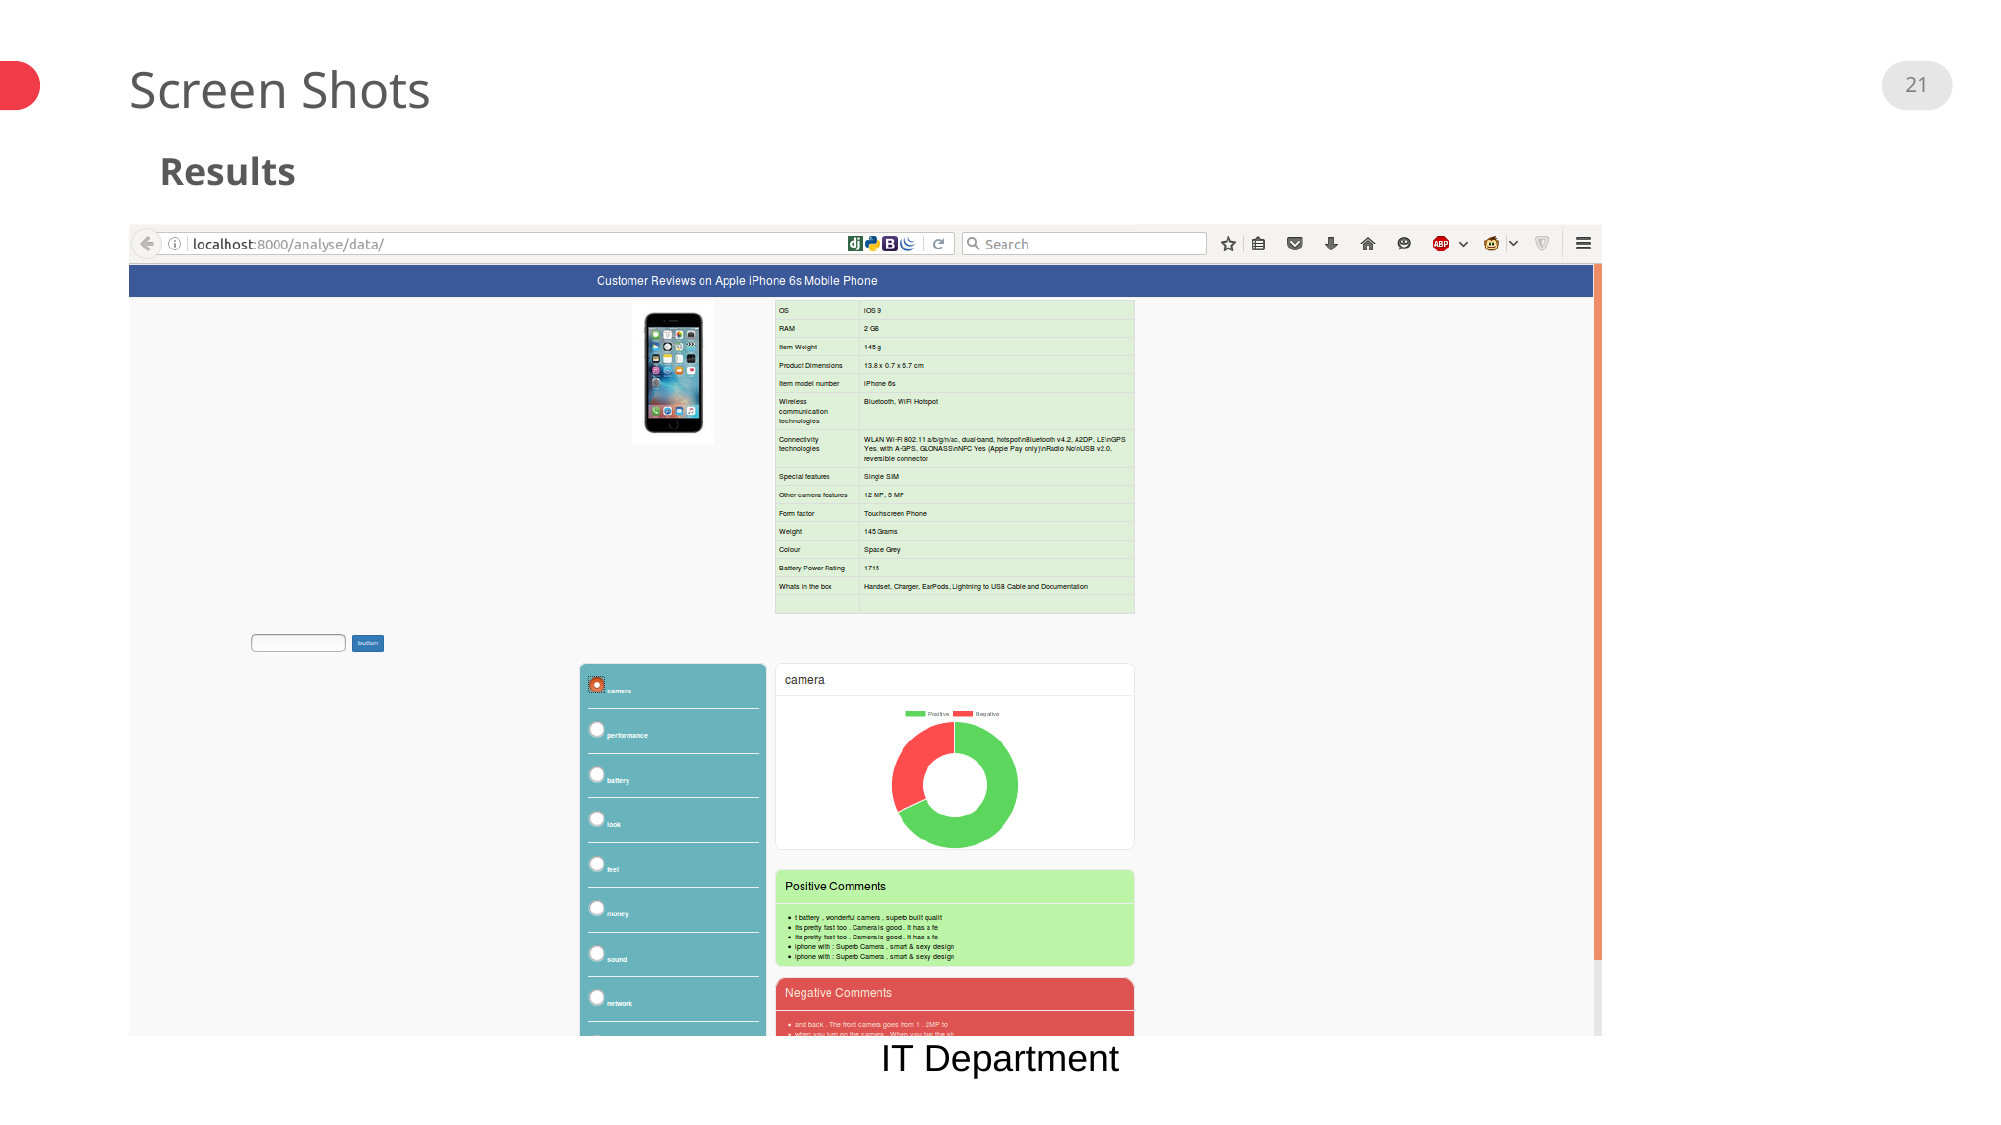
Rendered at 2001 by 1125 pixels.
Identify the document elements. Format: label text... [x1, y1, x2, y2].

slide_number <number> [1881, 53, 1953, 118]
picture [129, 224, 1602, 1037]
text_box Results [153, 141, 906, 201]
list Screen Shots [54, 65, 1844, 139]
text_box IT Department [865, 1029, 1135, 1087]
